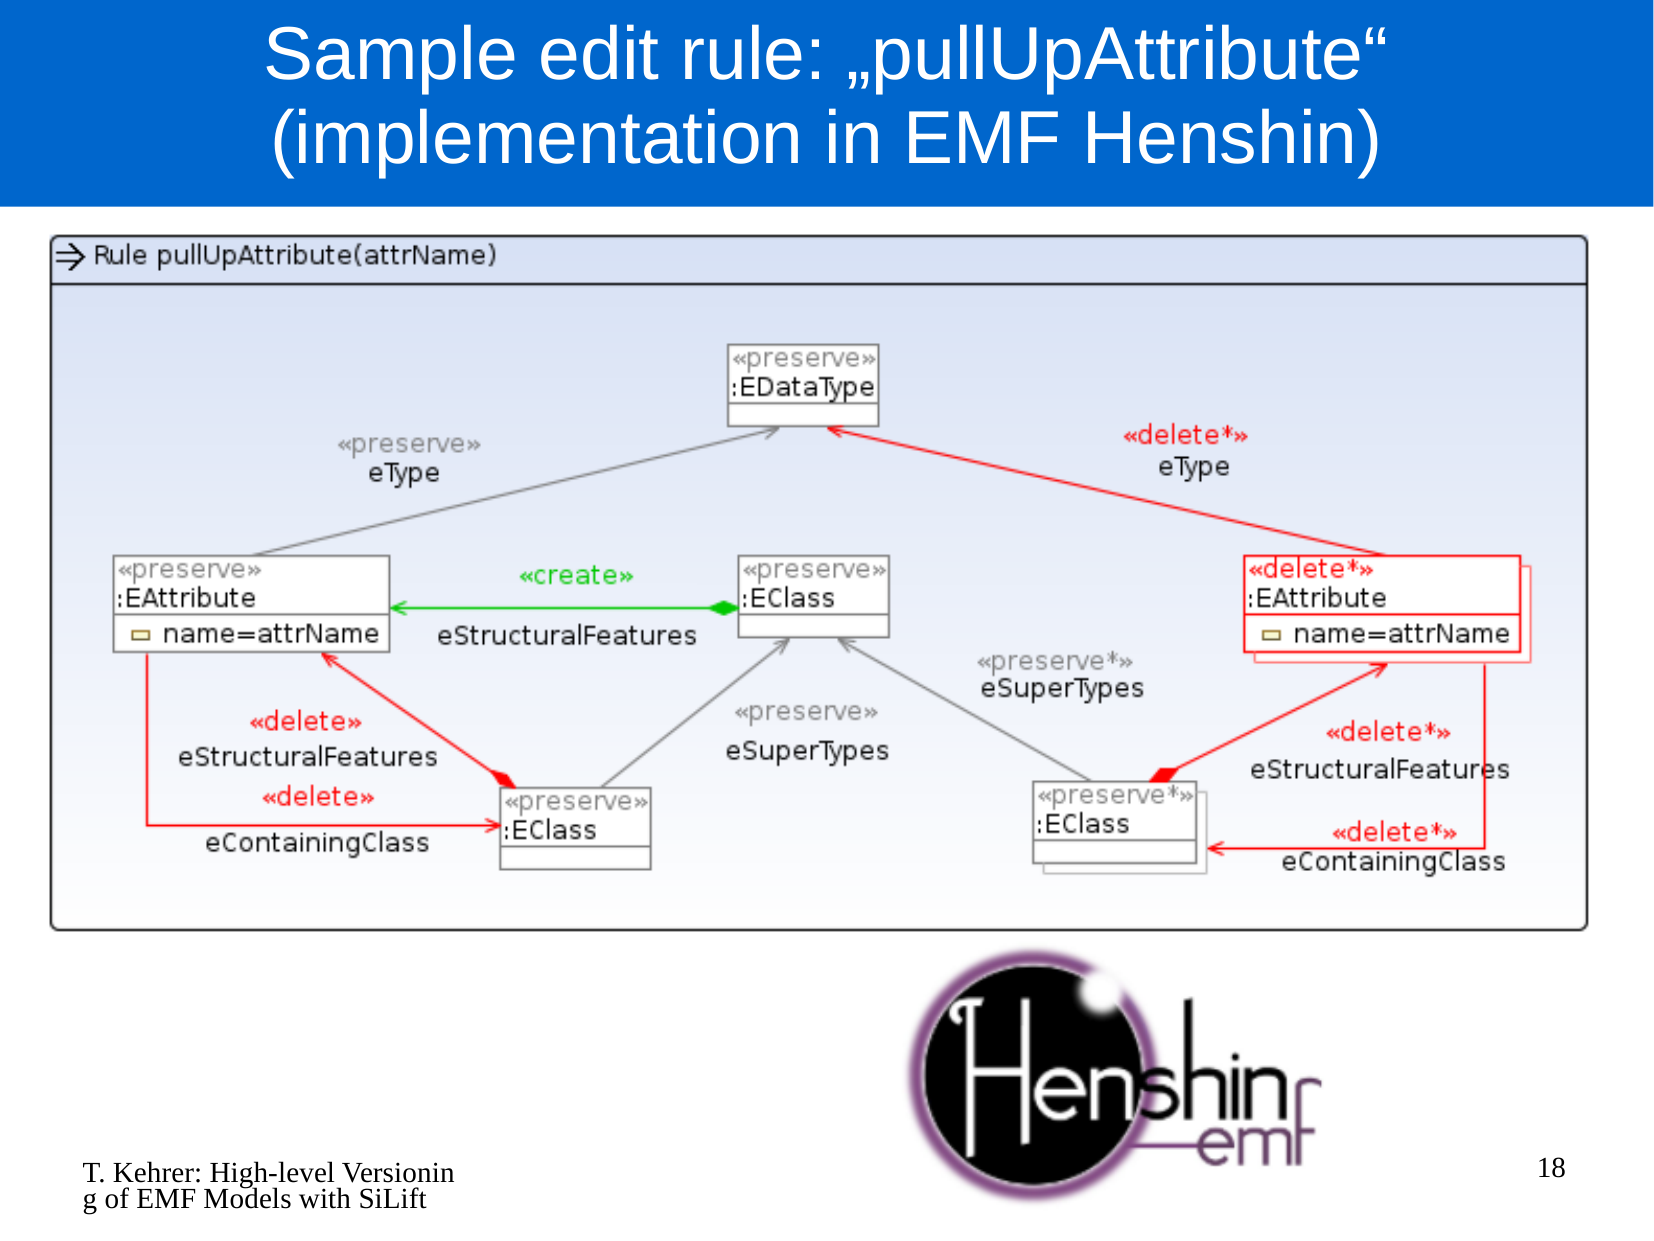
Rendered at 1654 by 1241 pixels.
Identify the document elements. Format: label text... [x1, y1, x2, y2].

picture [42, 225, 1597, 1221]
title Sample edit rule: „pullUpAttribute“ (implementation in EMF Henshin) [0, 0, 1654, 207]
